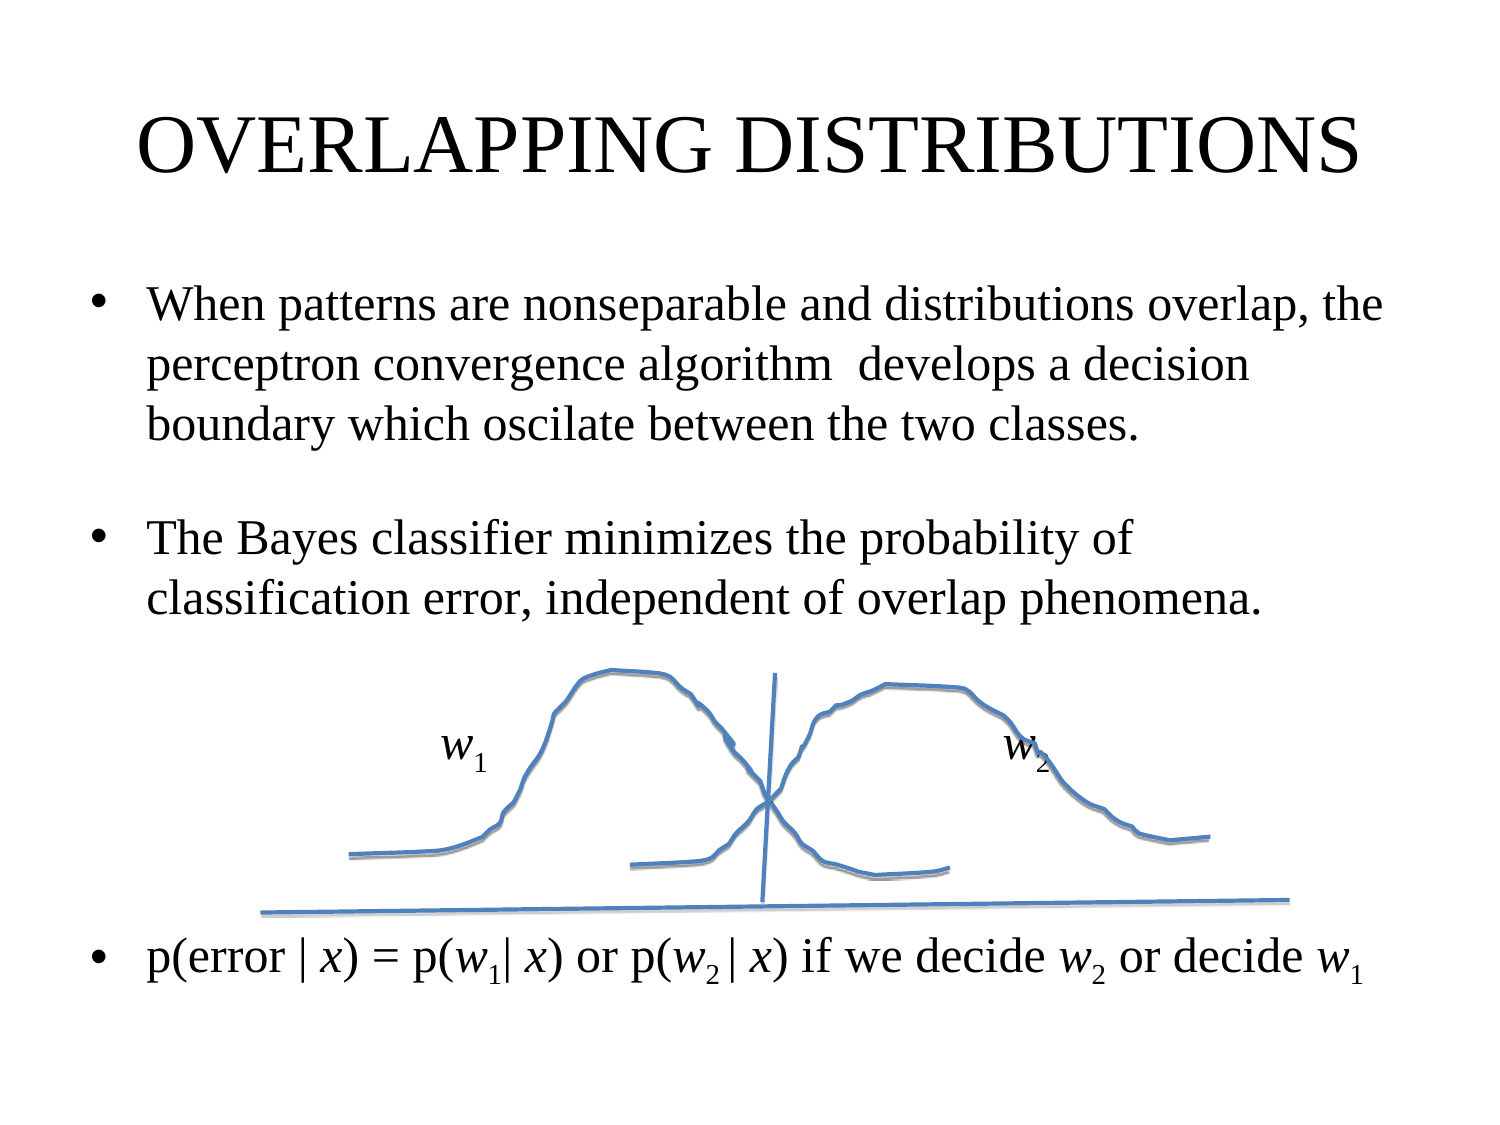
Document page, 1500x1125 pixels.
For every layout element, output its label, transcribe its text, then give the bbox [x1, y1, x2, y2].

list When patterns are nonseparable and distributions overlap, the perceptron convergence algorithm develops a decision boundary which oscilate between the two classes. The Bayes classifier minimizes the probability of classification error, independent of overlap phenomena. w1 w2 p(error | x) = p(w1| x) or p(w2 | x) if we decide w2 or decide w1 [75, 262, 1426, 1005]
title OVERLAPPING DISTRIBUTIONS [75, 45, 1426, 233]
